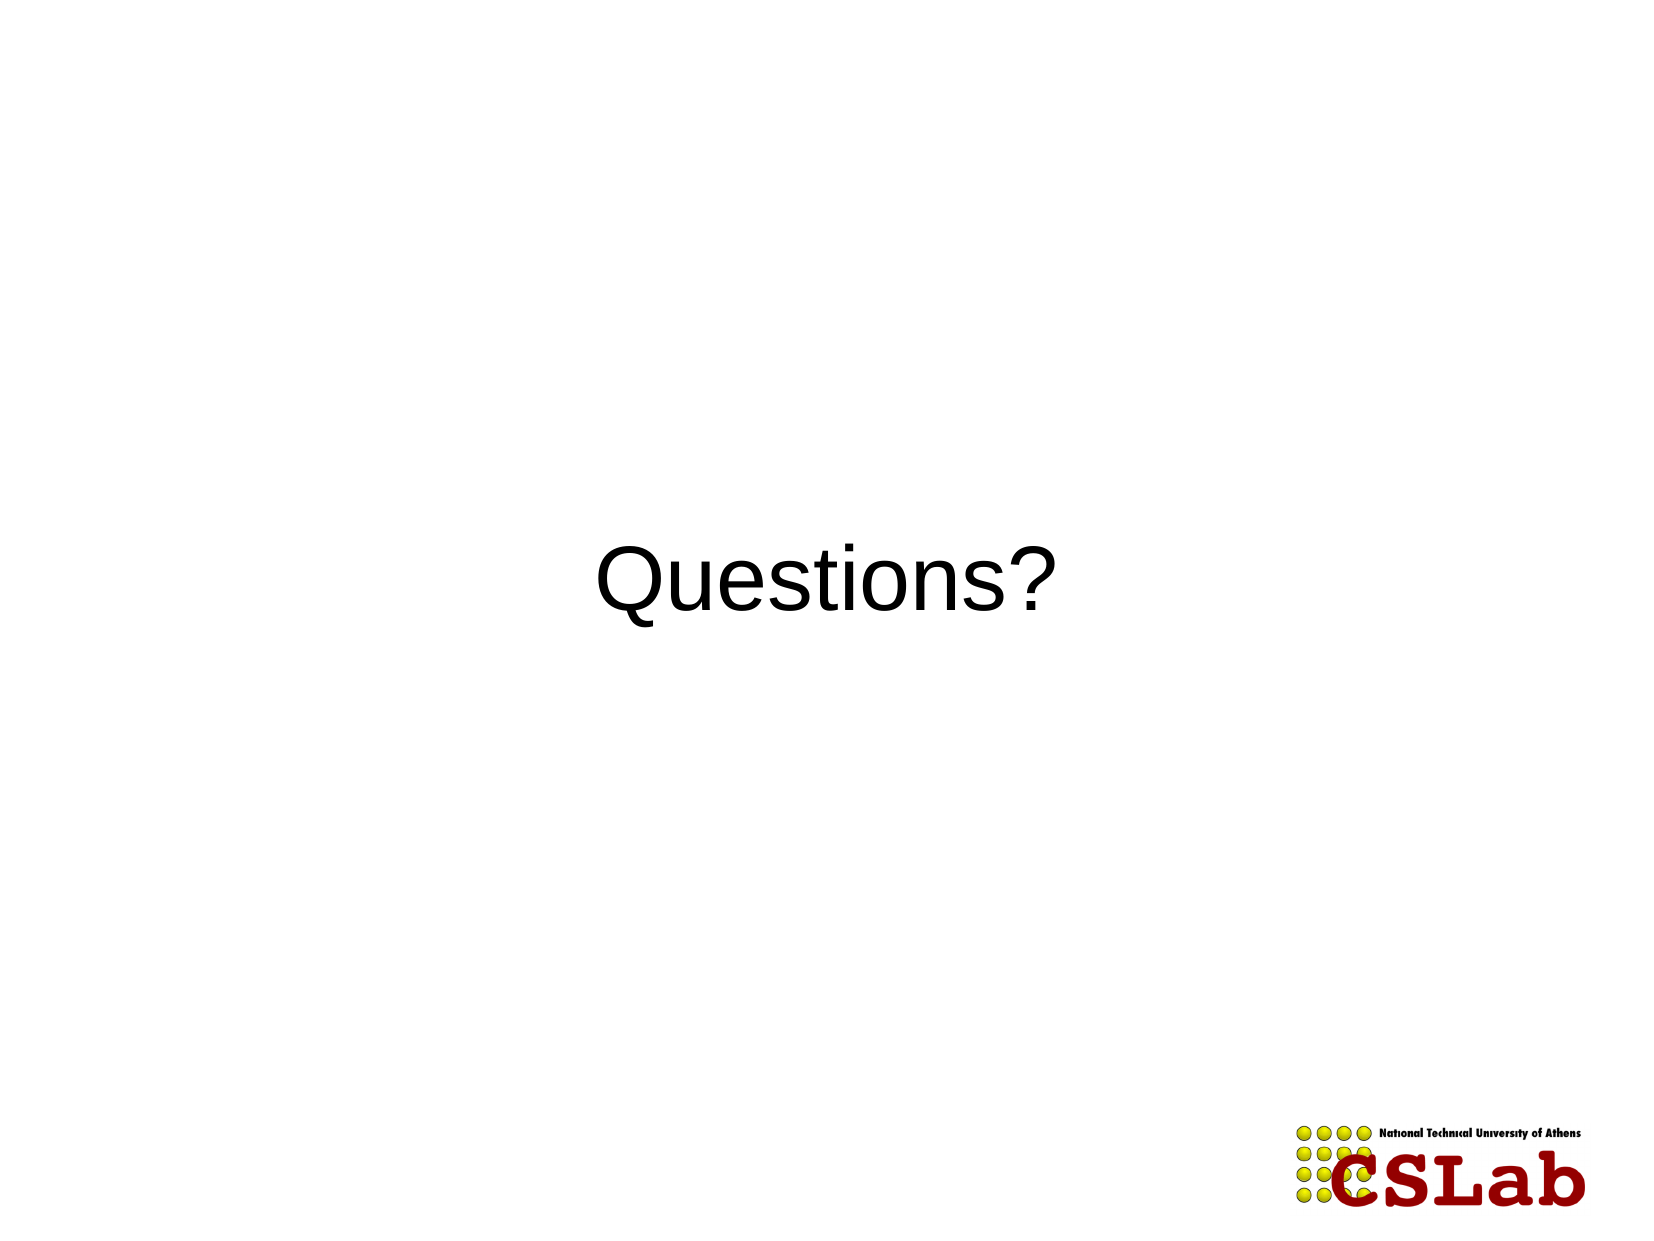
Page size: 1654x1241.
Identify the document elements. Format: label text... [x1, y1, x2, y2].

picture [1290, 1123, 1591, 1216]
subtitle Questions? [82, 49, 1571, 1109]
